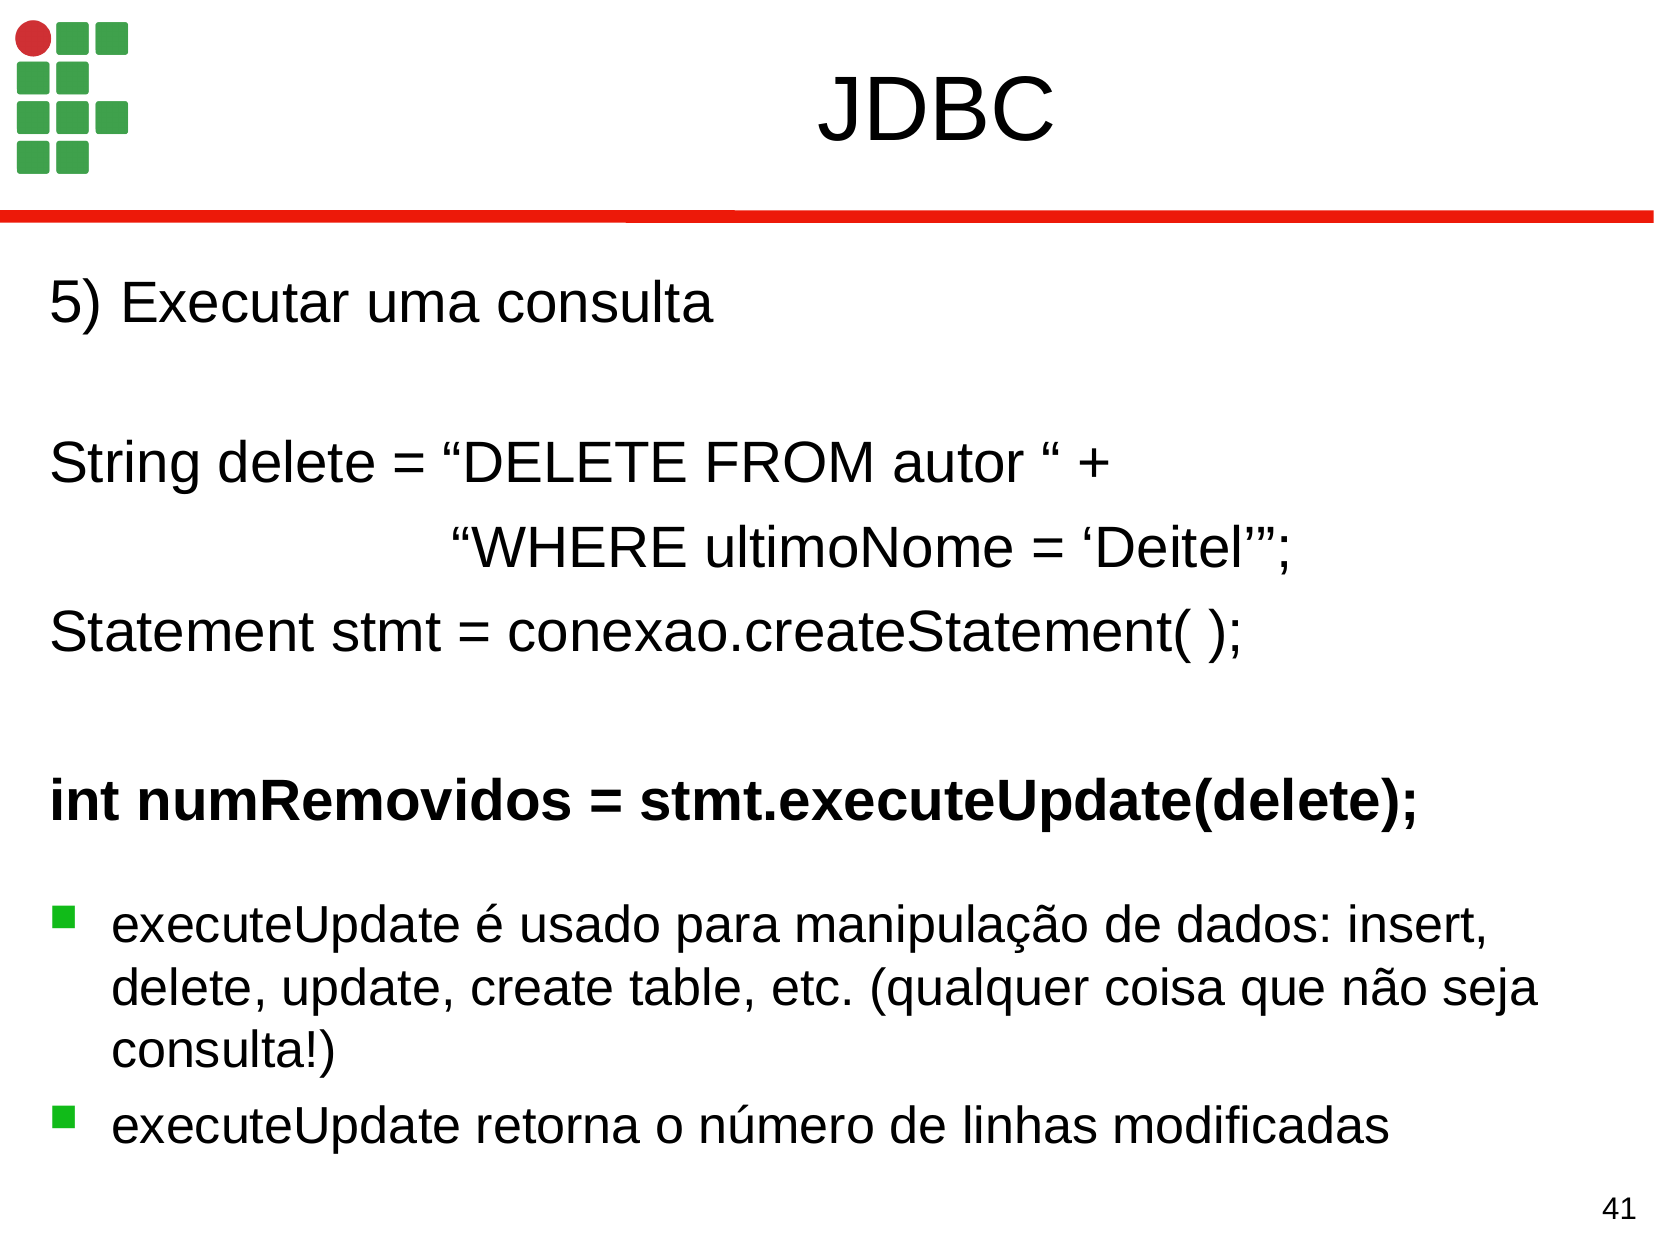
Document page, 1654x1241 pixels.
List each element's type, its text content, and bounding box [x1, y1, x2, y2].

text_box 5) Executar uma consulta String delete = “DELETE FROM autor “ + “WHERE ultimoNome = ‘Deitel’”; Statement stmt = conexao.createStatement( ); int numRemovidos = stmt.executeUpdate(delete); executeUpdate é usado para manipulação de dados: insert, delete, update, create table, etc. (qualquer coisa que não seja consulta!) executeUpdate retorna o número de linhas modificadas [32, 253, 1654, 1241]
text_box JDBC [253, 0, 1622, 207]
picture [14, 16, 130, 178]
text_box <number> [1185, 1179, 1654, 1220]
